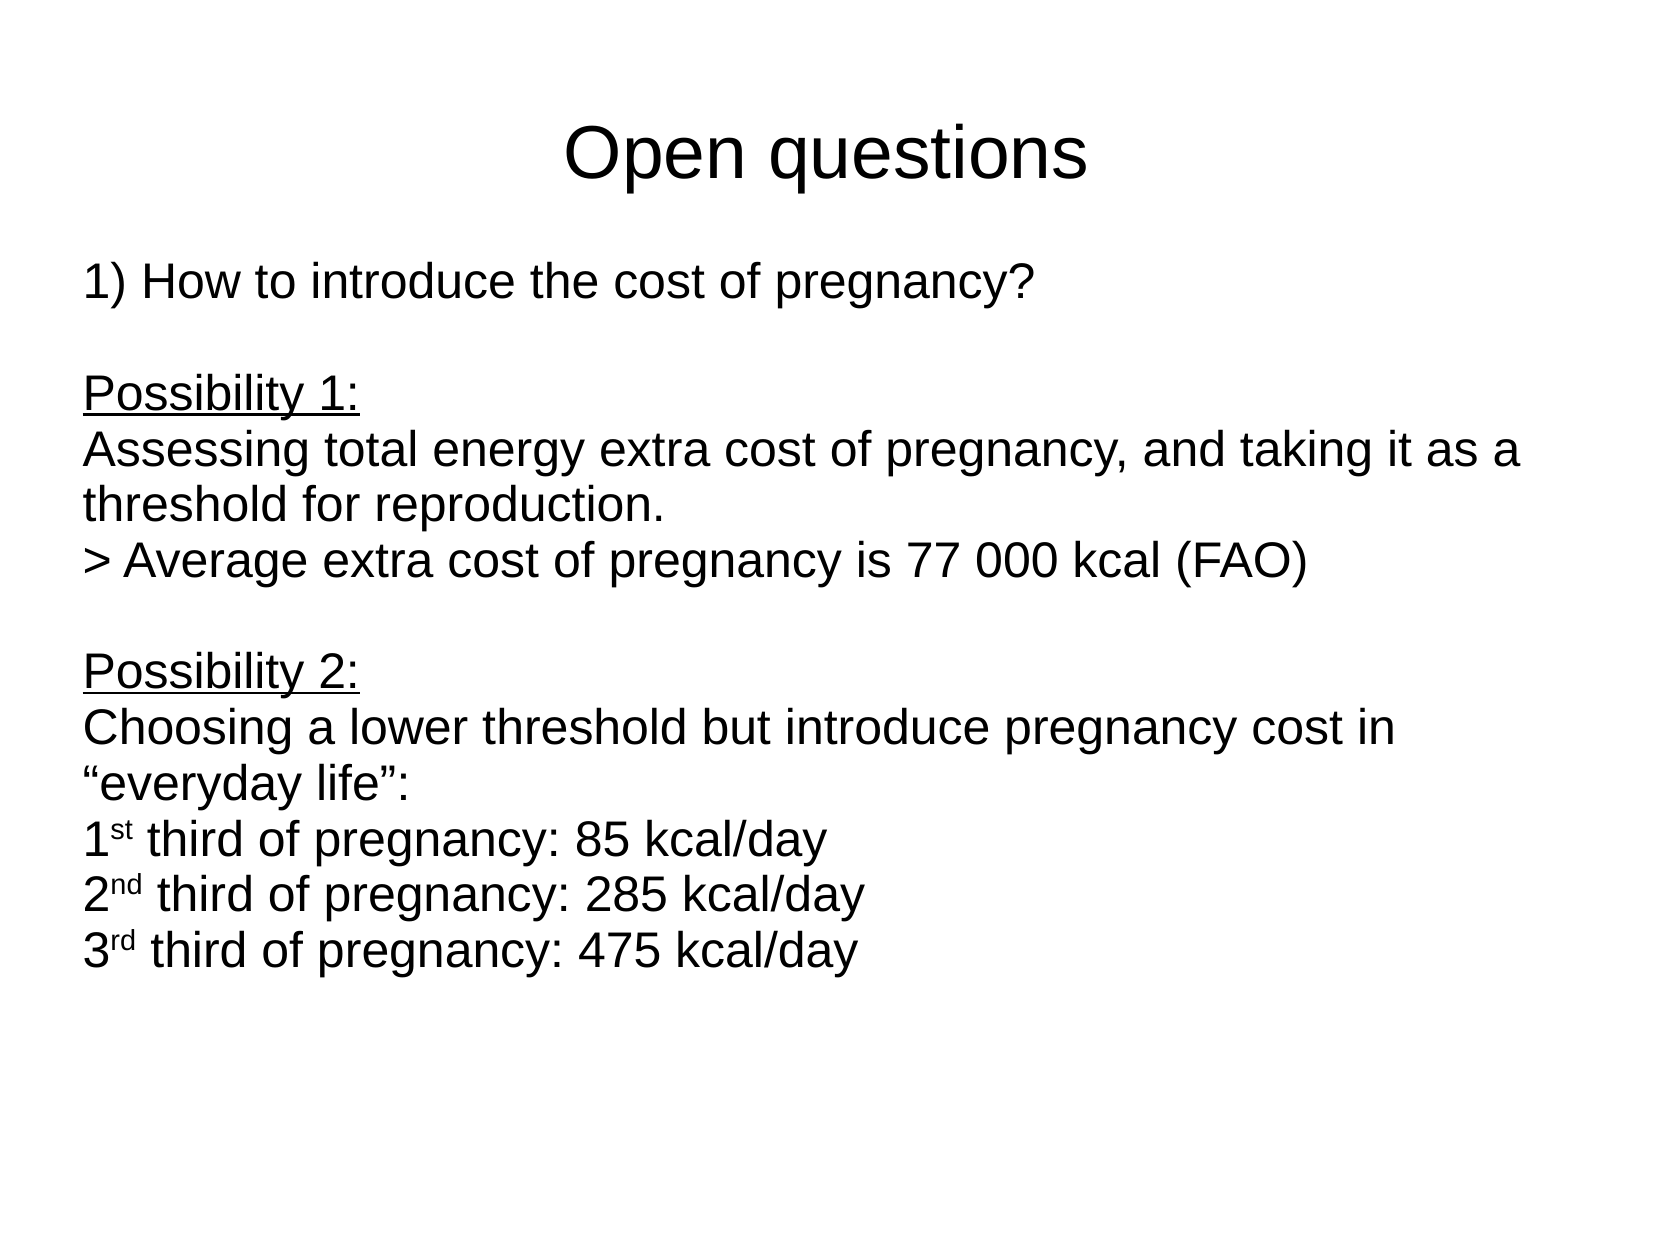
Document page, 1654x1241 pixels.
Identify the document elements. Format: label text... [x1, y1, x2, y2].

title Open questions [82, 56, 1571, 250]
subtitle 1) How to introduce the cost of pregnancy? Possibility 1: Assessing total energy extra cost of pregnancy, and taking it as a threshold for reproduction. > Average extra cost of pregnancy is 77 000 kcal (FAO) Possibility 2: Choosing a lower threshold but introduce pregnancy cost in “everyday life”: 1st third of pregnancy: 85 kcal/day 2nd third of pregnancy: 285 kcal/day 3rd third of pregnancy: 475 kcal/day [82, 250, 1571, 1149]
